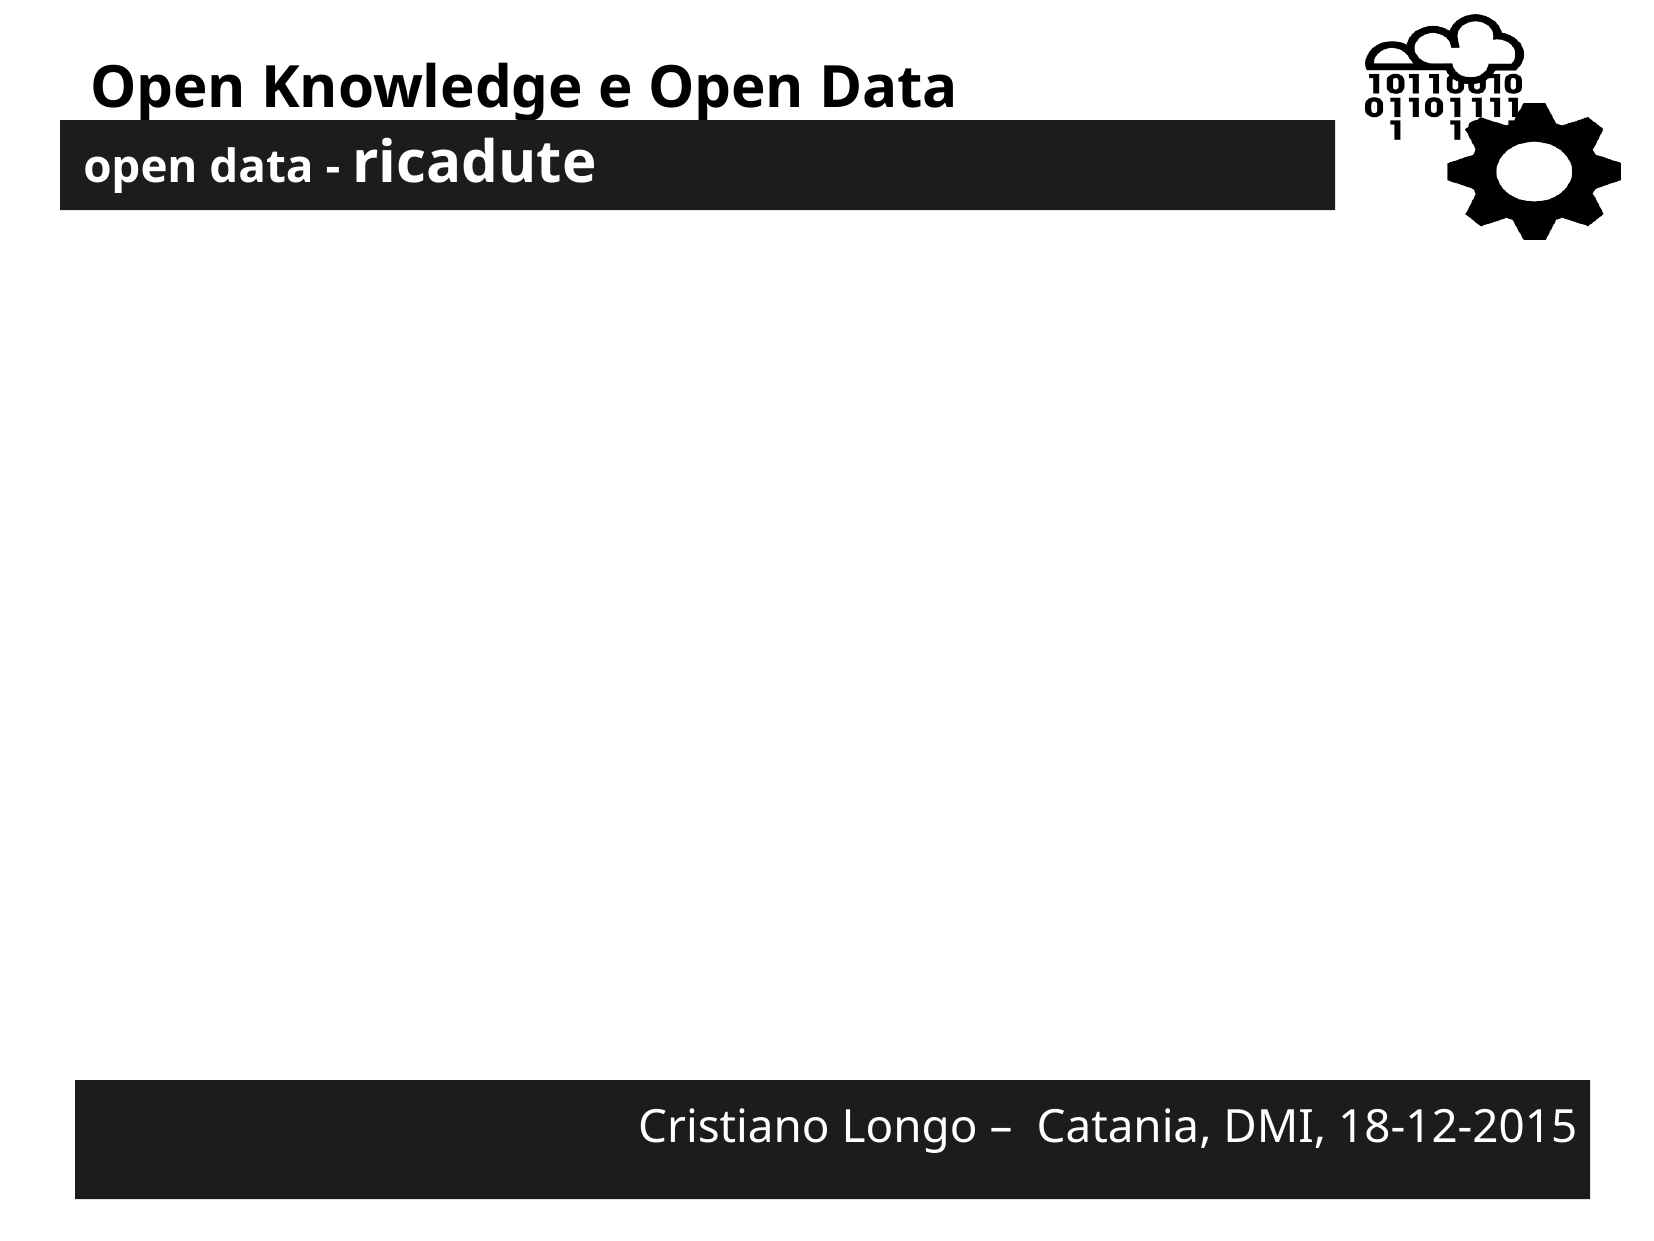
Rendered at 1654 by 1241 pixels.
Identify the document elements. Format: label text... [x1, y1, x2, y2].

picture [1365, 14, 1621, 241]
list Cristiano Longo – Catania, DMI, 18-12-2015 [75, 1080, 1591, 1200]
list open data - ricadute [60, 120, 1336, 211]
list Open Knowledge e Open Data [75, 45, 1325, 120]
